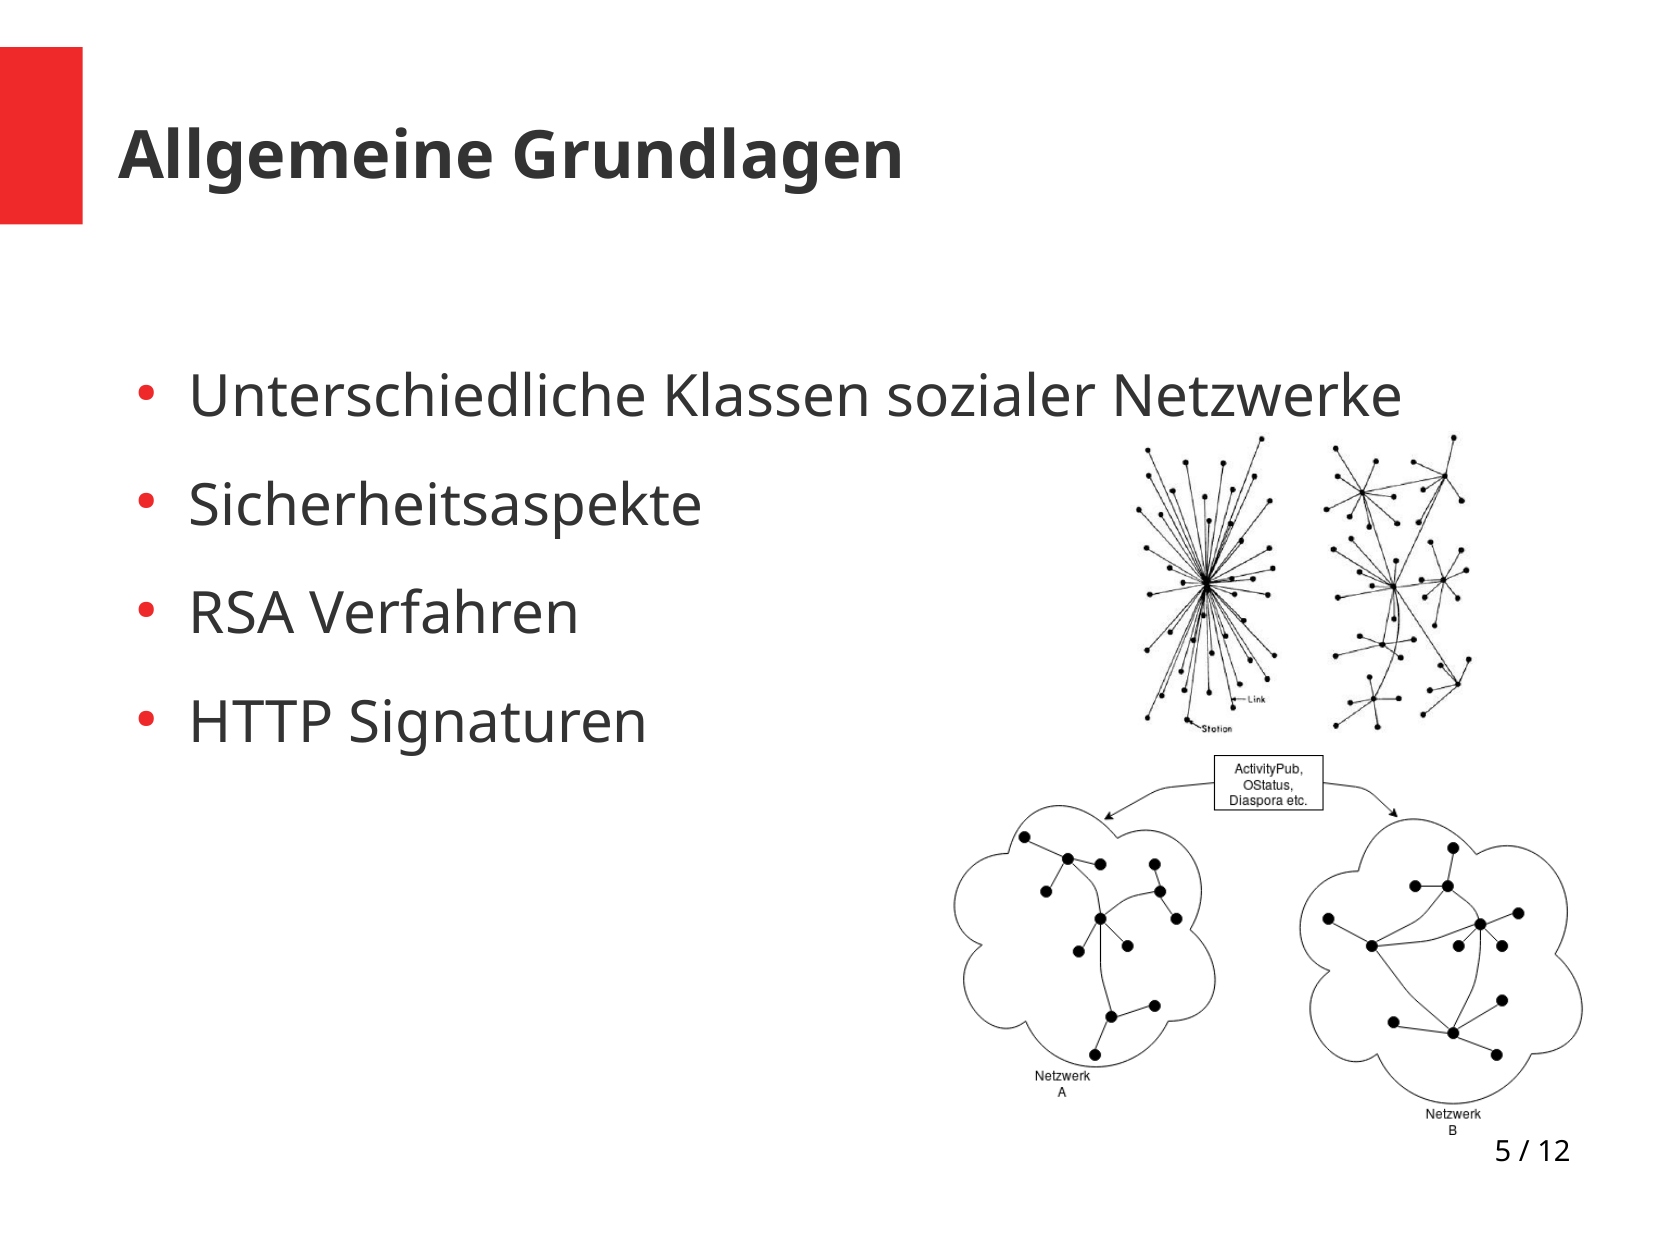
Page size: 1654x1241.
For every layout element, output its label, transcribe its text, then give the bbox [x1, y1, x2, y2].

picture [1320, 431, 1477, 738]
title Allgemeine Grundlagen [118, 49, 1571, 257]
list Unterschiedliche Klassen sozialer Netzwerke Sicherheitsaspekte RSA Verfahren HTTP Signaturen [118, 354, 1536, 1074]
picture [935, 755, 1595, 1135]
picture [1130, 432, 1282, 737]
